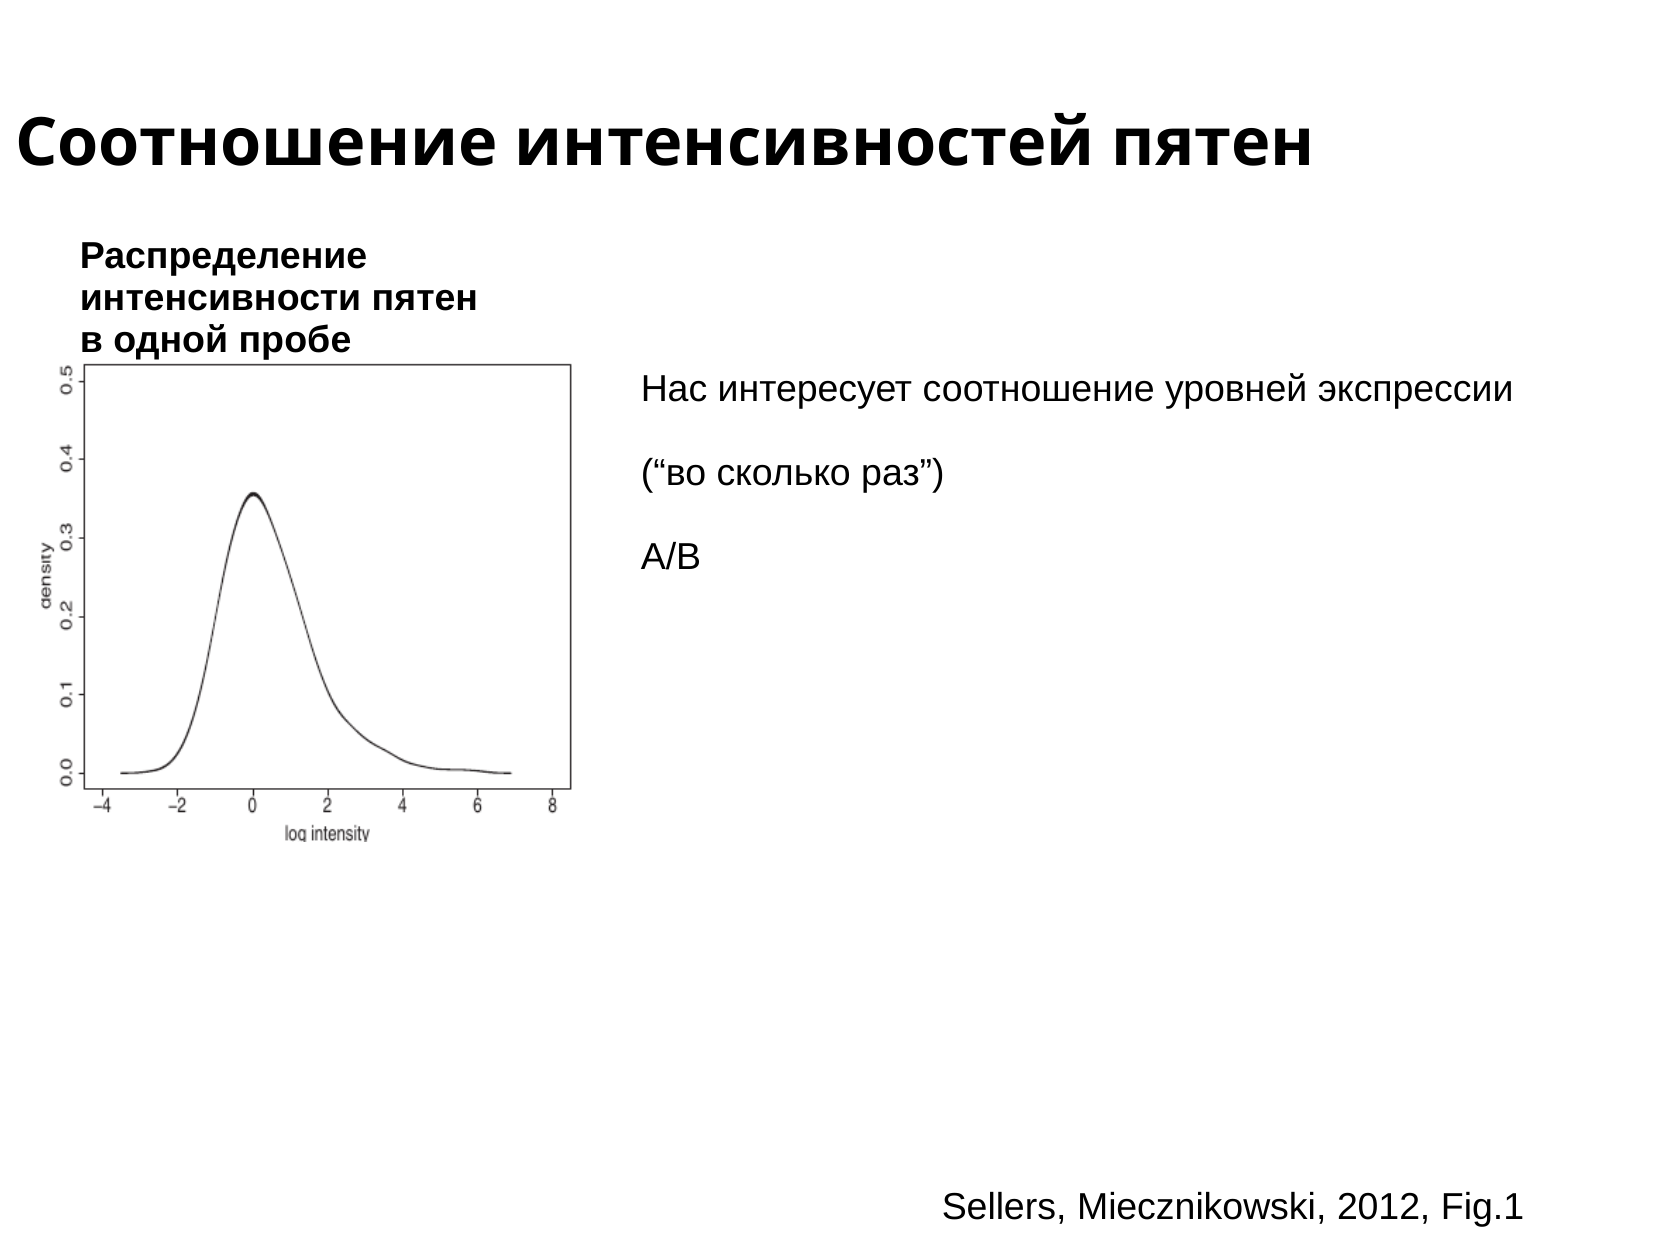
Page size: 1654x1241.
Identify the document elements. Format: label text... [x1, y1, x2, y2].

text_box Распределение интенсивности пятен в одной пробе [64, 227, 494, 369]
title Соотношение интенсивностей пятен [15, 19, 1636, 260]
text_box Нас интересует соотношение уровней экспрессии (“во сколько раз”) A/B [625, 360, 1633, 846]
text_box Sellers, Miecznikowski, 2012, Fig.1 [927, 1178, 1651, 1235]
picture [26, 360, 573, 842]
